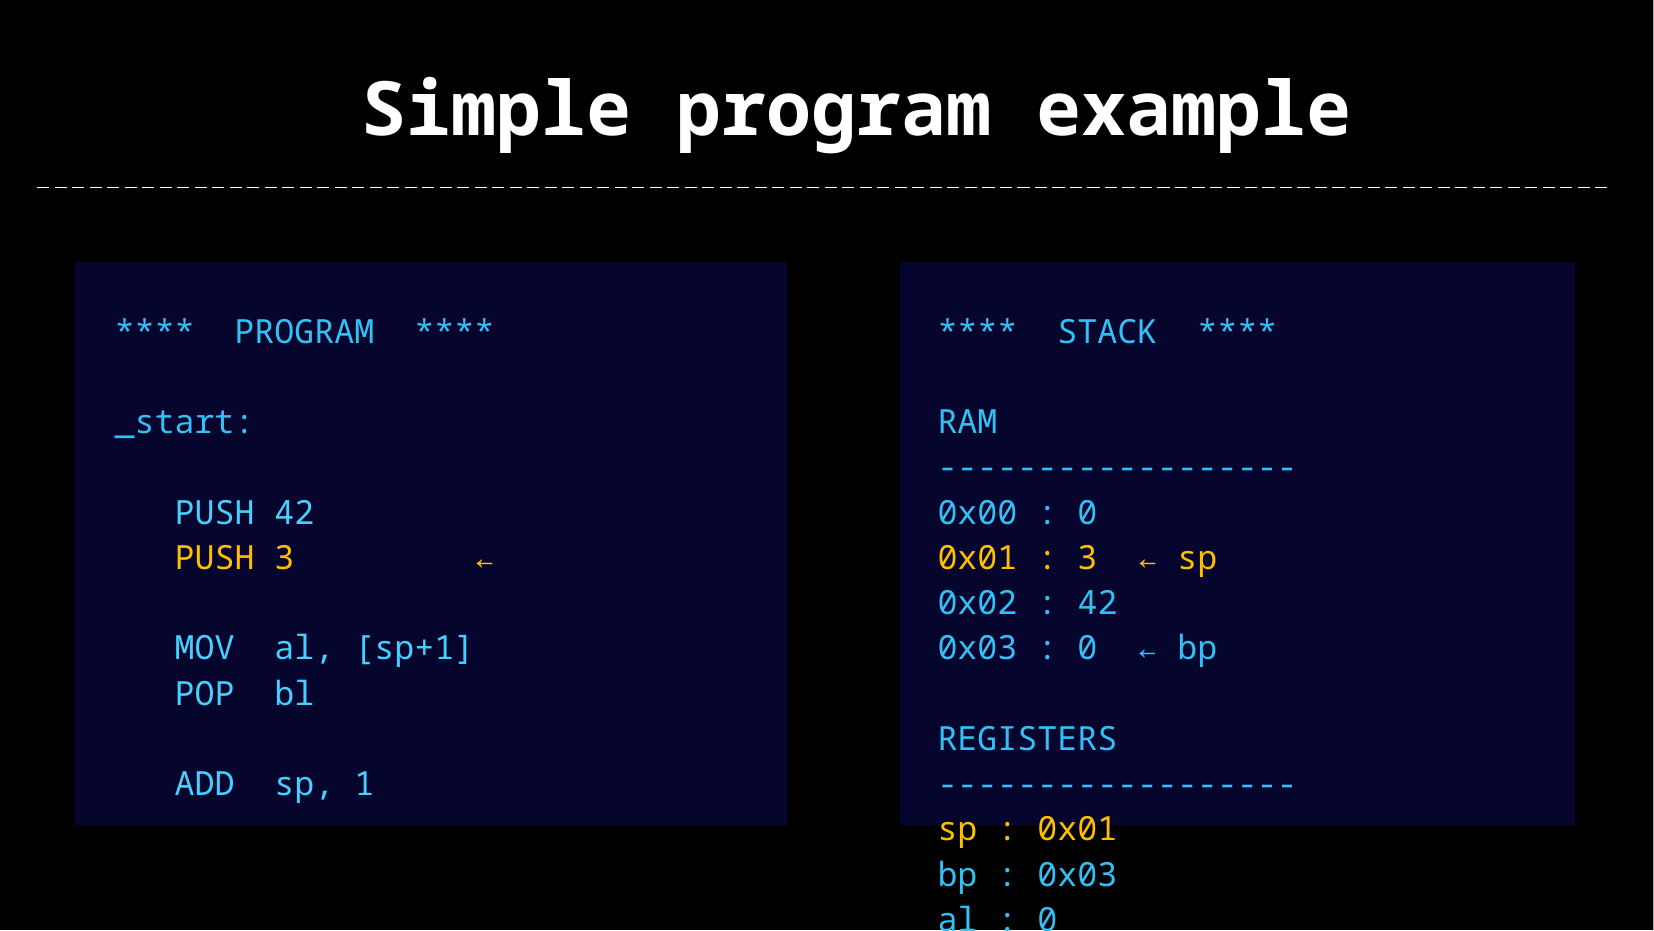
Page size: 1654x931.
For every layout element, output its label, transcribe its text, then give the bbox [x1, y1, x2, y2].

text_box **** PROGRAM **** _start: PUSH 42 PUSH 3 ← MOV al, [sp+1] POP bl ADD sp, 1 [114, 262, 748, 802]
text_box [1082, 819, 1090, 825]
text_box [74, 262, 788, 825]
text_box [1042, 819, 1050, 825]
text_box **** STACK **** RAM ------------------ 0x00 : 0 0x01 : 3 ← sp 0x02 : 42 0x03 : 0 ← bp REGISTERS ------------------ sp : 0x01 bp : 0x03 al : 0 bl : 0 [937, 262, 1538, 802]
title Simple program example [112, 24, 1601, 188]
text_box [900, 262, 1576, 825]
